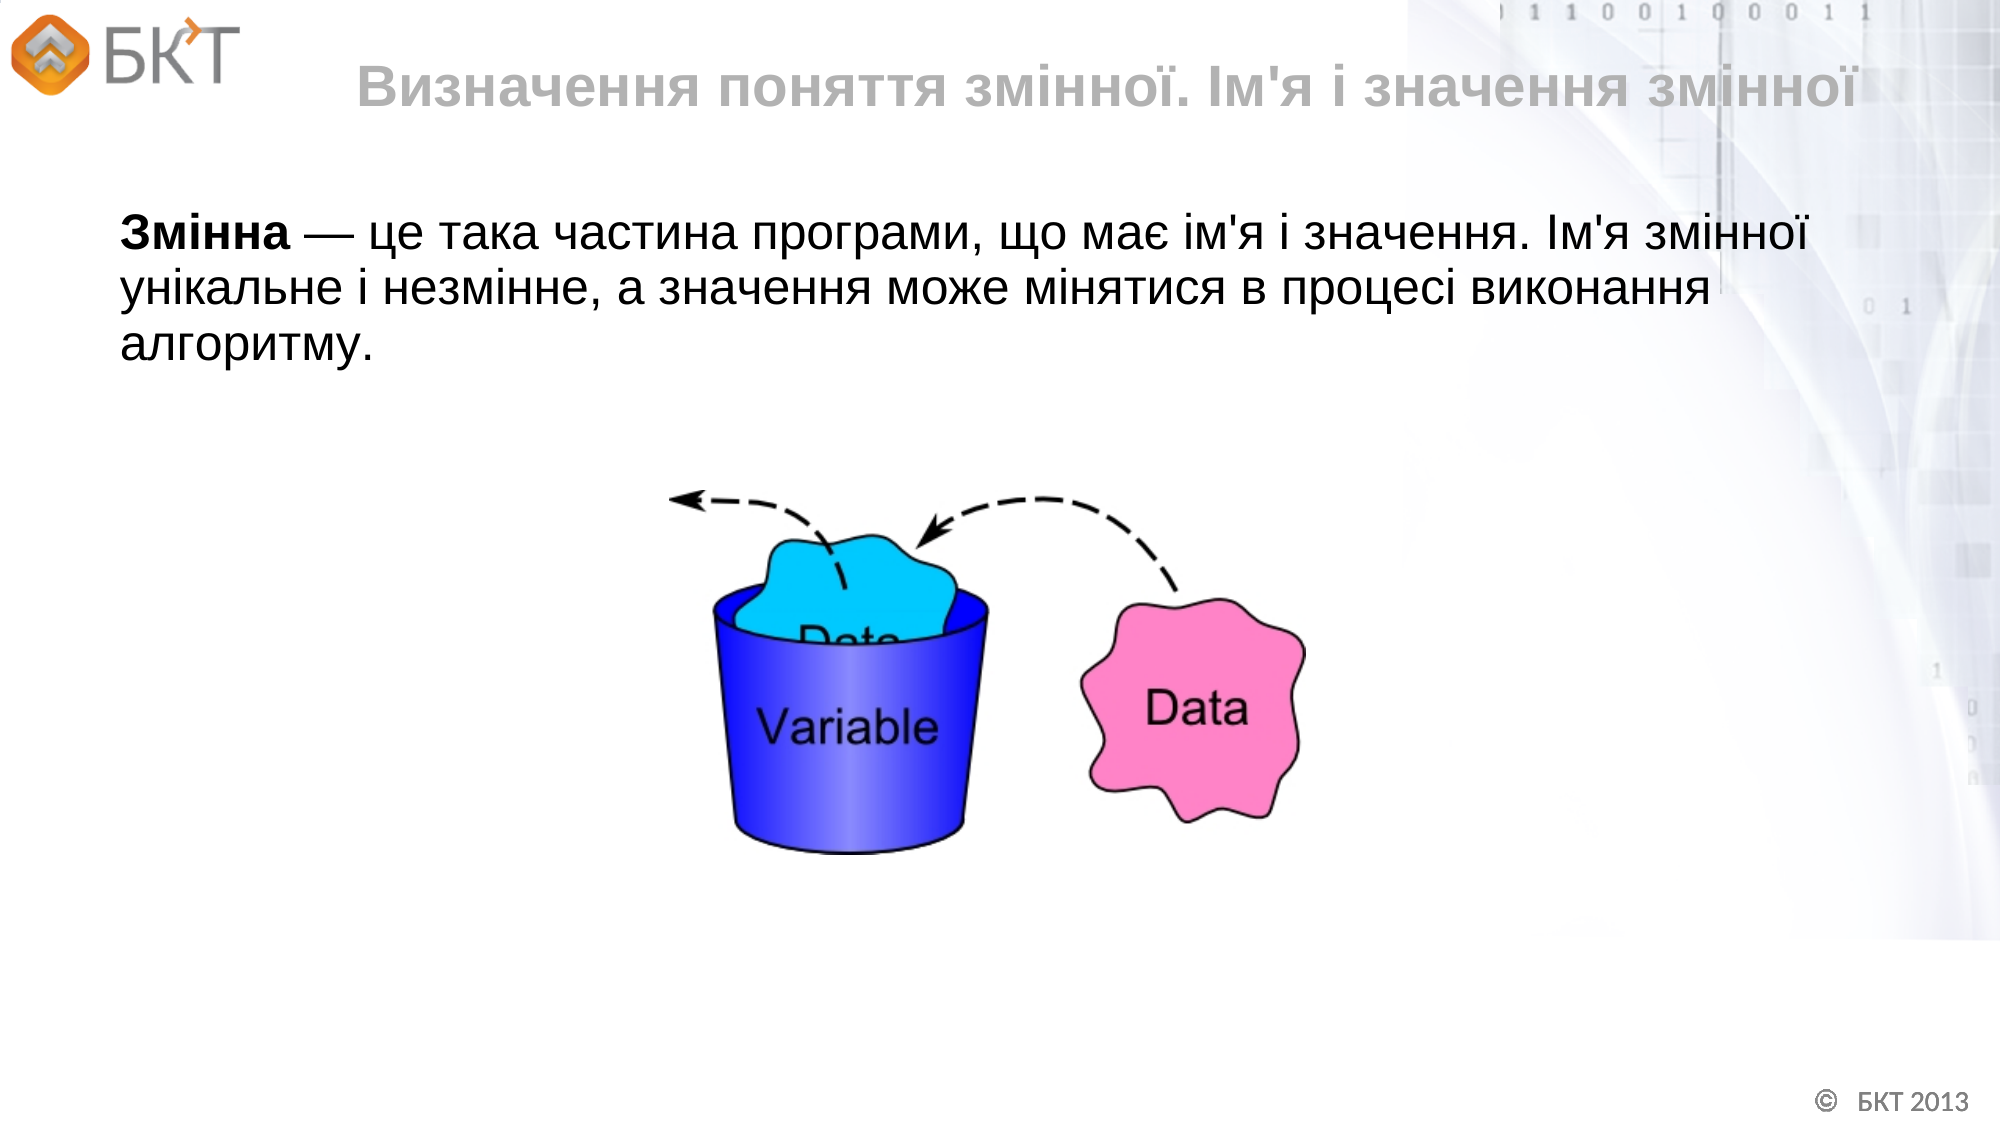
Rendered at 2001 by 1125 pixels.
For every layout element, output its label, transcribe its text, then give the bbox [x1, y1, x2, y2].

picture [4, 9, 250, 97]
picture [669, 0, 2000, 1125]
text_box Визначення поняття змінної. Ім'я і значення змінної [249, 42, 1966, 133]
text_box Змінна — це така частина програми, що має ім'я і значення. Ім'я змінної унікальне і незмінне, а значення може мінятися в процесі виконання алгоритму. [104, 197, 1958, 631]
